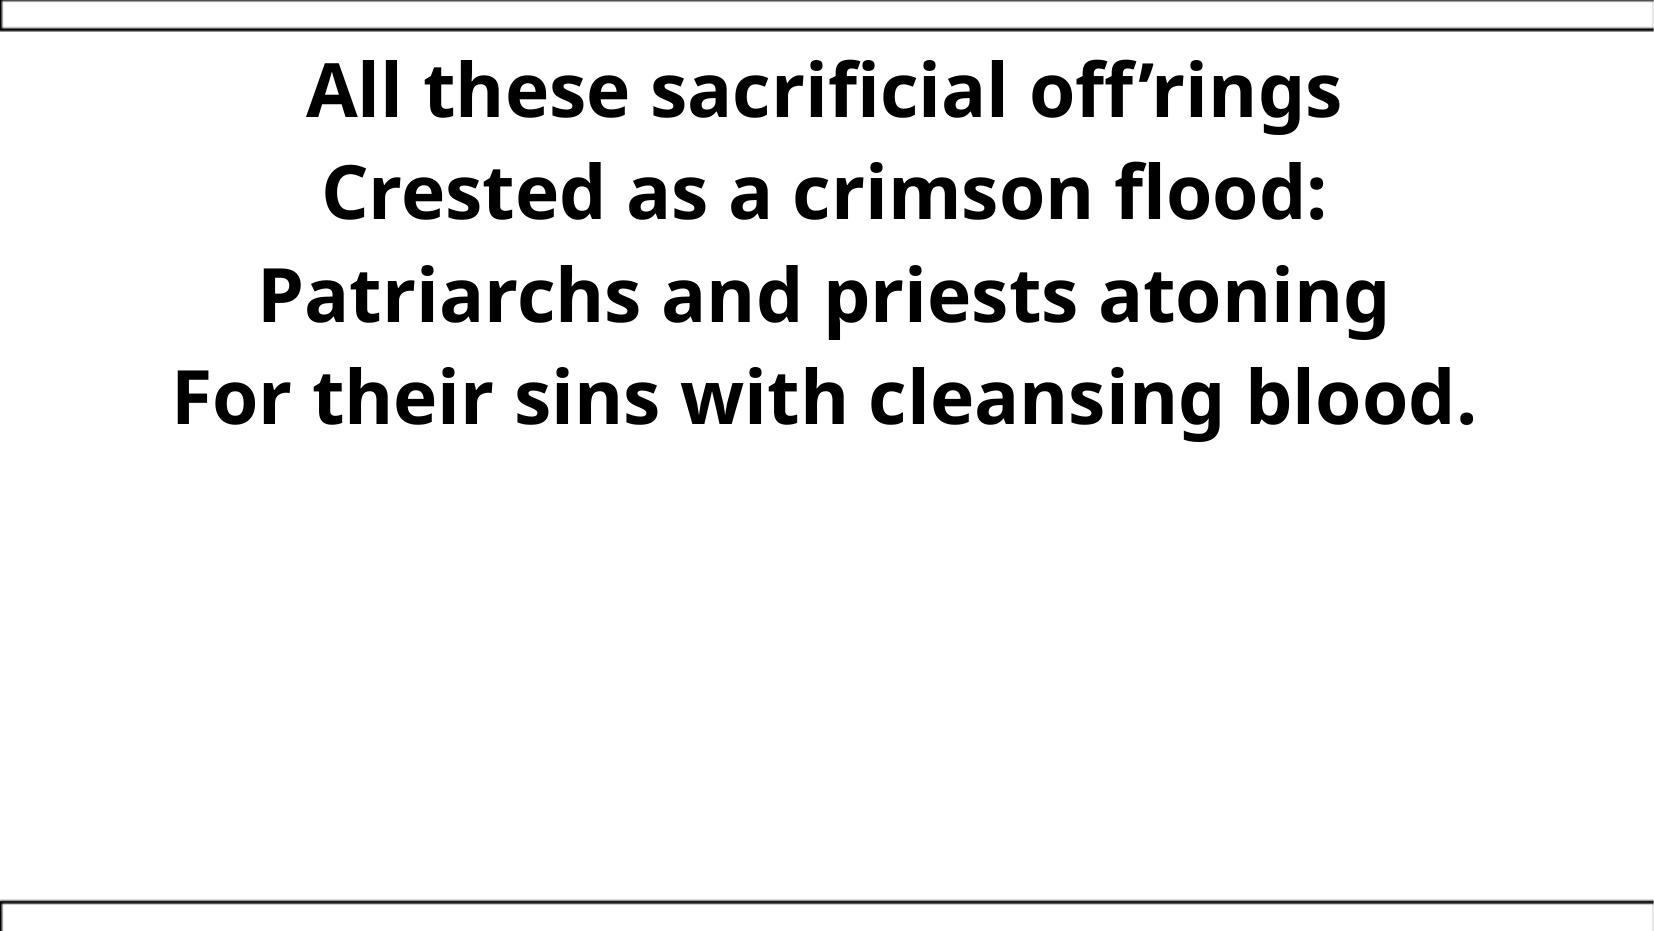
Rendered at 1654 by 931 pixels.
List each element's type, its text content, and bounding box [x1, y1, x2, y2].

text_box All these sacrificial off’rings Crested as a crimson flood: Patriarchs and priests atoning For their sins with cleansing blood. [105, 30, 1546, 475]
picture [0, 0, 1654, 931]
